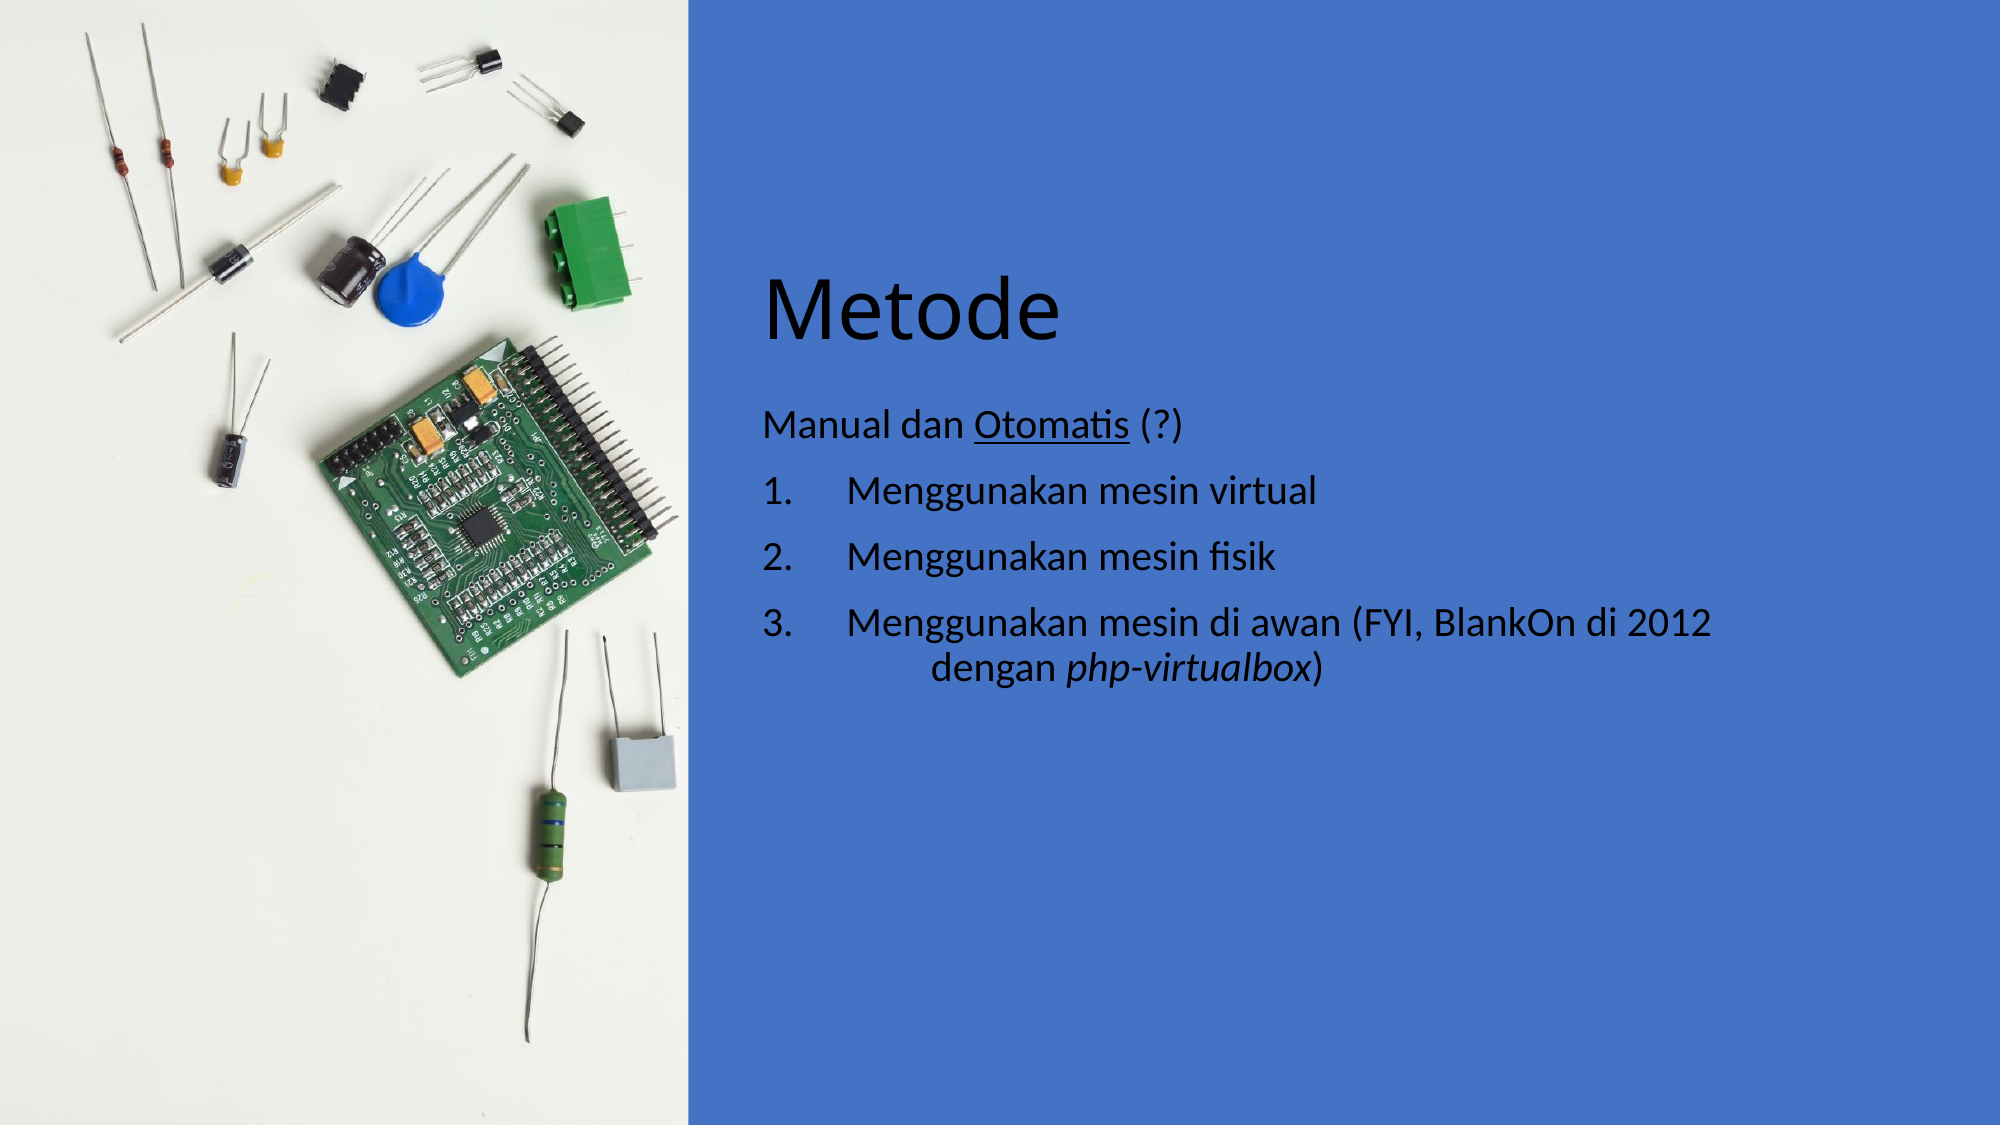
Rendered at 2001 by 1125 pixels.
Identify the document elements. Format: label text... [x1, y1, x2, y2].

text_box [689, 0, 2000, 1125]
title Metode [746, 90, 1863, 365]
list Manual dan Otomatis (?) Menggunakan mesin virtual Menggunakan mesin fisik Menggunakan mesin di awan (FYI, BlankOn di 2012 dengan php-virtualbox) [746, 395, 1863, 1004]
picture [0, 0, 689, 1125]
